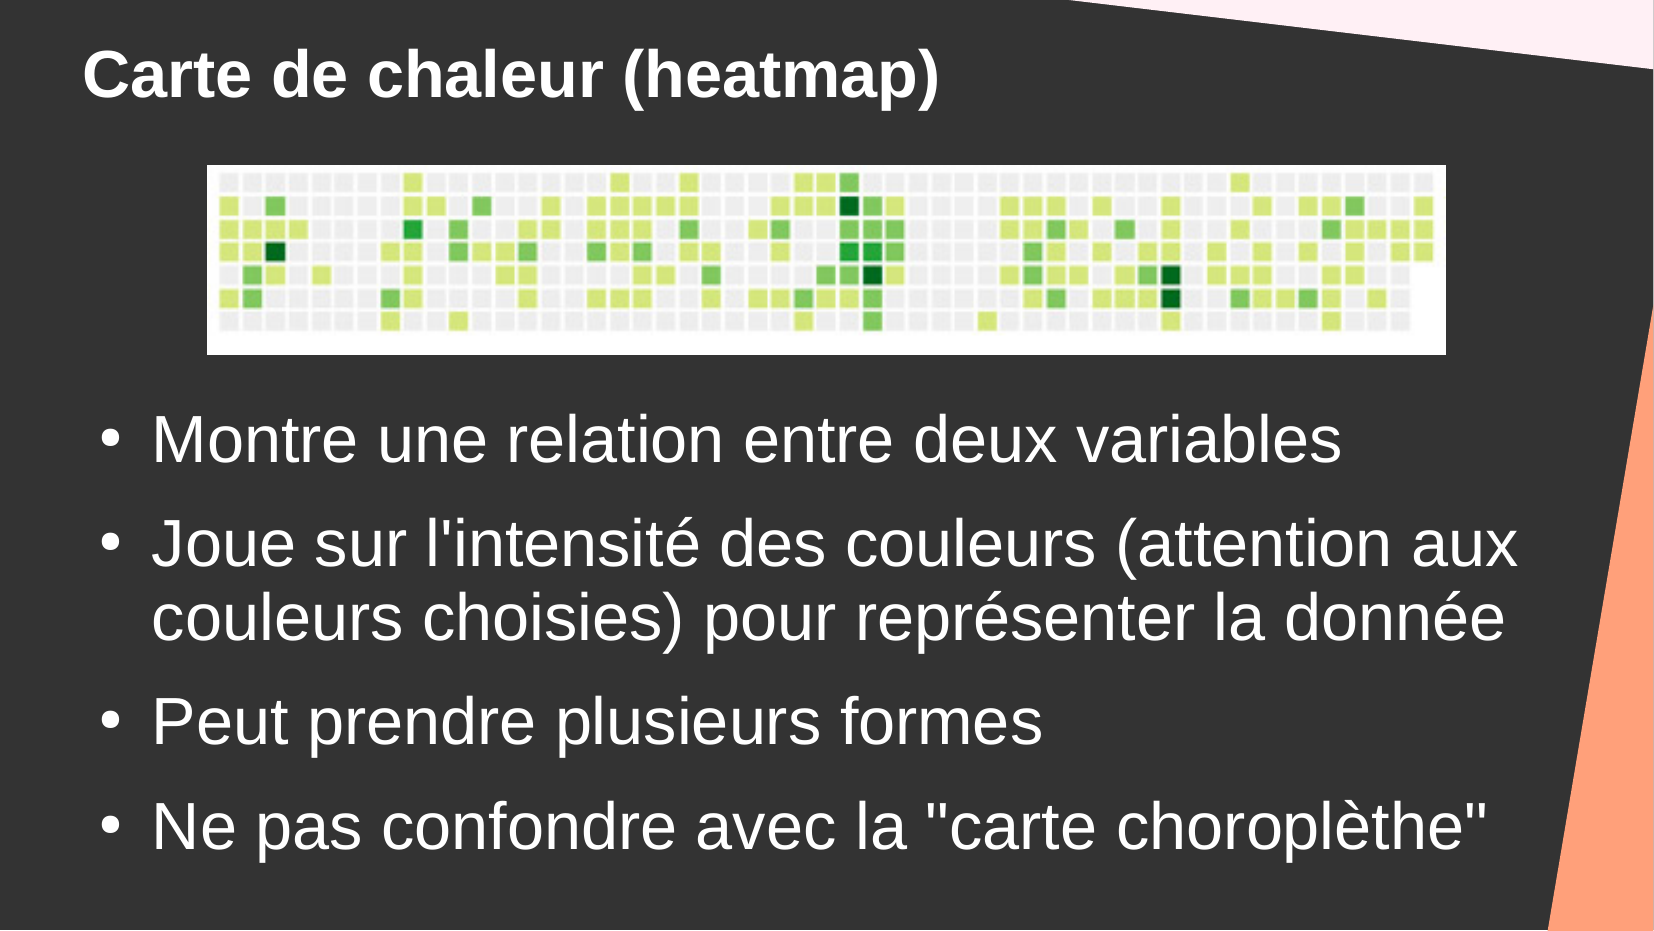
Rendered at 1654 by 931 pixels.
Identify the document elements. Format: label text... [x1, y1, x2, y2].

text_box [1068, 0, 1654, 70]
title Carte de chaleur (heatmap) [82, 37, 1571, 115]
picture [207, 165, 1446, 355]
list Montre une relation entre deux variables Joue sur l'intensité des couleurs (attention aux couleurs choisies) pour représenter la donnée Peut prendre plusieurs formes Ne pas confondre avec la "carte choroplèthe" [80, 401, 1560, 931]
text_box [1547, 301, 1654, 931]
